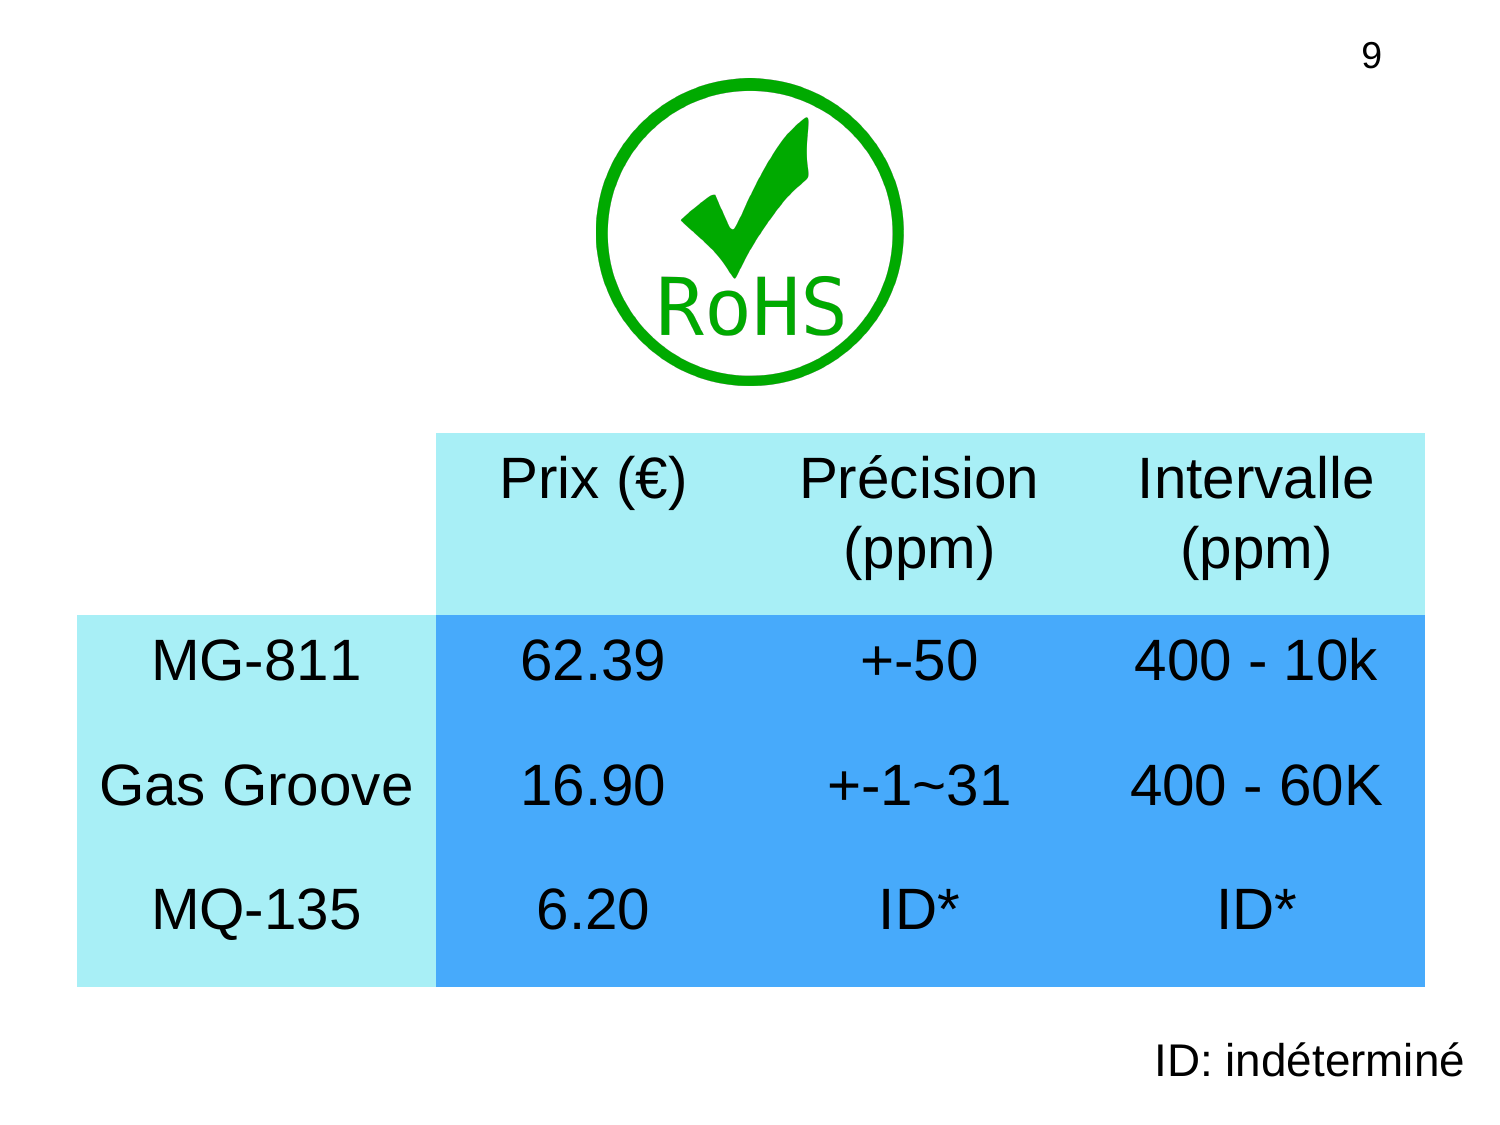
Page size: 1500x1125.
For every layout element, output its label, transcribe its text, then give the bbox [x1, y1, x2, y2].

table_cell 400 - 10k [1088, 615, 1425, 739]
text_box 9 [1346, 23, 1453, 84]
table_cell 6.20 [436, 863, 751, 987]
table_cell +-1~31 [751, 739, 1088, 863]
table_header Prix (€) [436, 433, 751, 615]
table_header [77, 433, 436, 615]
table_header Précision (ppm) [751, 433, 1088, 615]
table_cell ID* [751, 863, 1088, 987]
table_cell 62.39 [436, 615, 751, 739]
table_cell 400 - 60K [1088, 739, 1425, 863]
text_box ID: indéterminé [1139, 1023, 1500, 1094]
table_cell Gas Groove [77, 739, 436, 863]
table_cell 16.90 [436, 739, 751, 863]
table_cell ID* [1088, 863, 1425, 987]
table_cell +-50 [751, 615, 1088, 739]
table_header Intervalle (ppm) [1088, 433, 1425, 615]
table_cell MG-811 [77, 615, 436, 739]
picture [596, 78, 904, 386]
table_cell MQ-135 [77, 863, 436, 987]
